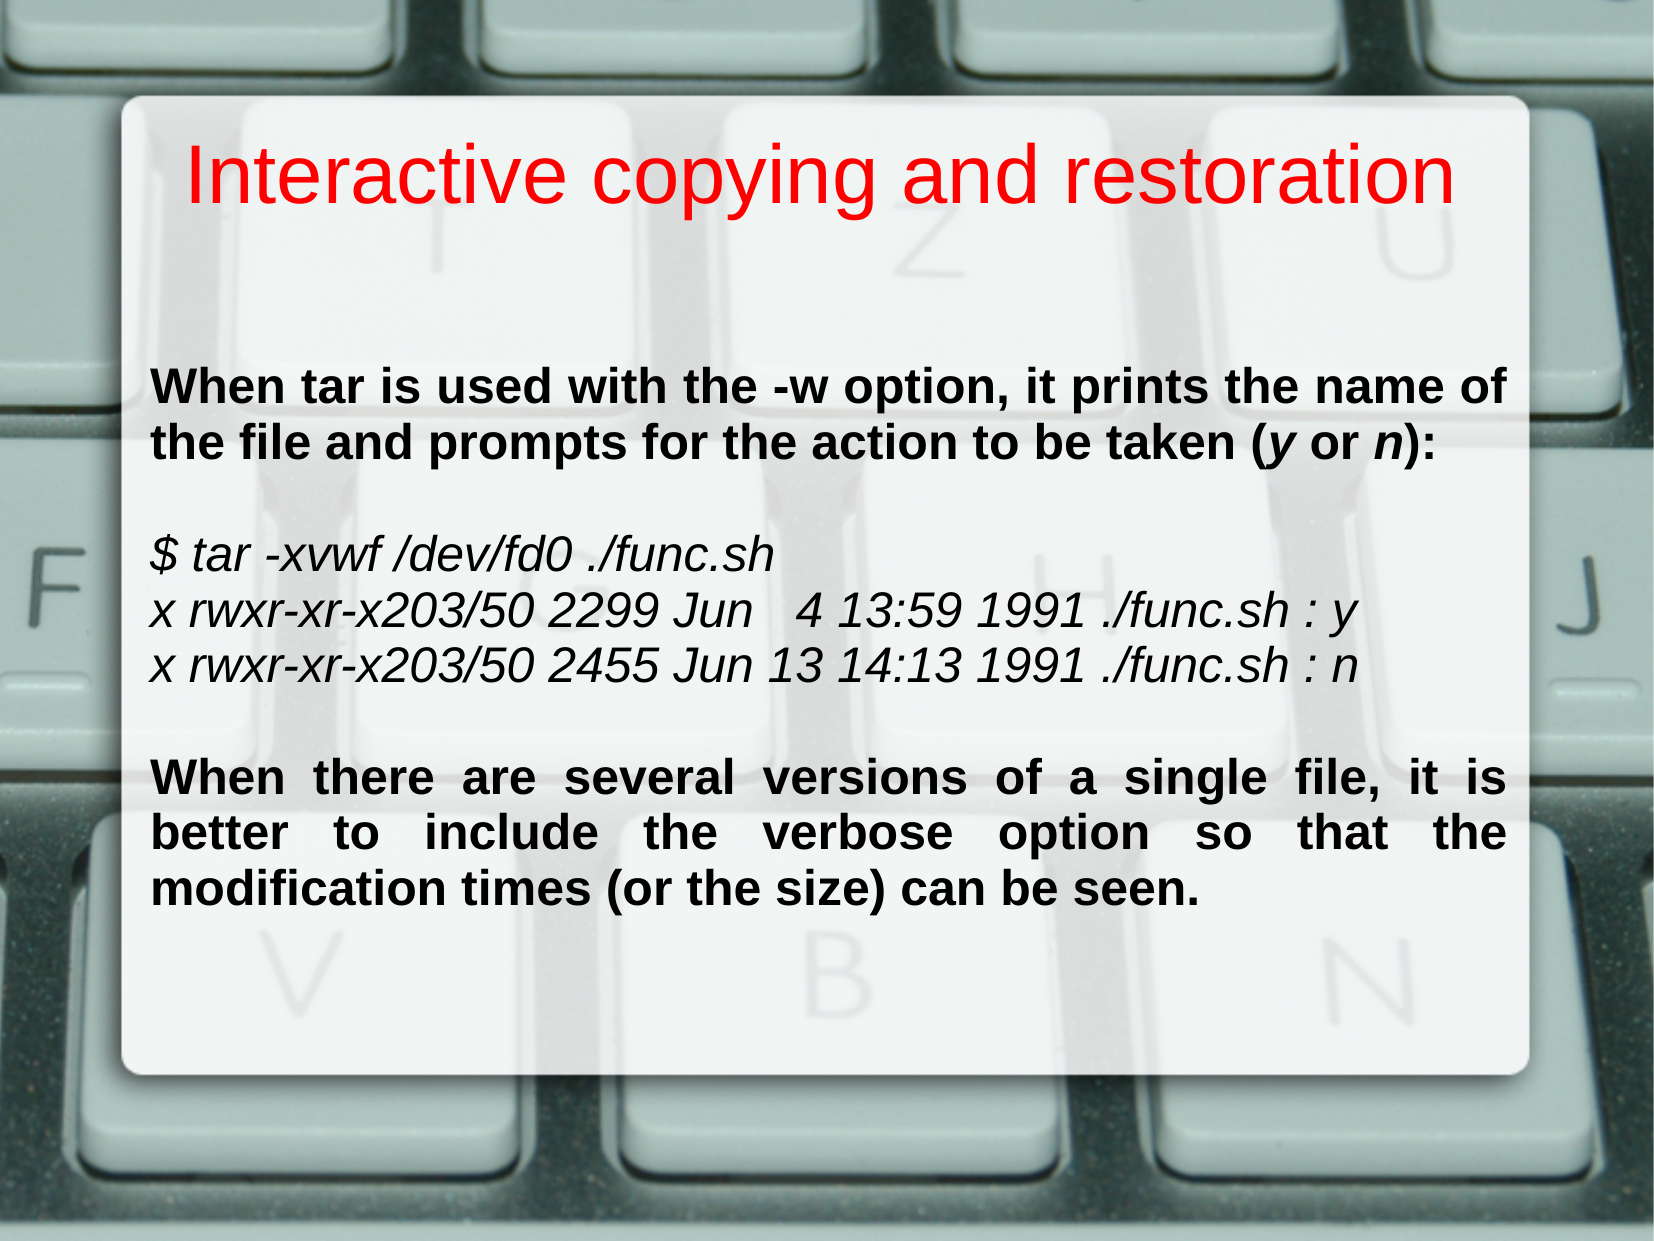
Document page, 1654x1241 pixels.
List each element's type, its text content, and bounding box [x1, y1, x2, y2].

picture [0, 0, 1654, 1241]
subtitle When tar is used with the -w option, it prints the name of the file and prompts for the action to be taken (y or n): $ tar -xvwf /dev/fd0 ./func.sh x rwxr-xr-x203/50 2299 Jun 4 13:59 1991 ./func.sh : y x rwxr-xr-x203/50 2455 Jun 13 14:13 1991 ./func.sh : n When there are several versions of a single file, it is better to include the verbose option so that the modification times (or the size) can be seen. [150, 225, 1509, 1051]
title Interactive copying and restoration [135, 125, 1506, 226]
